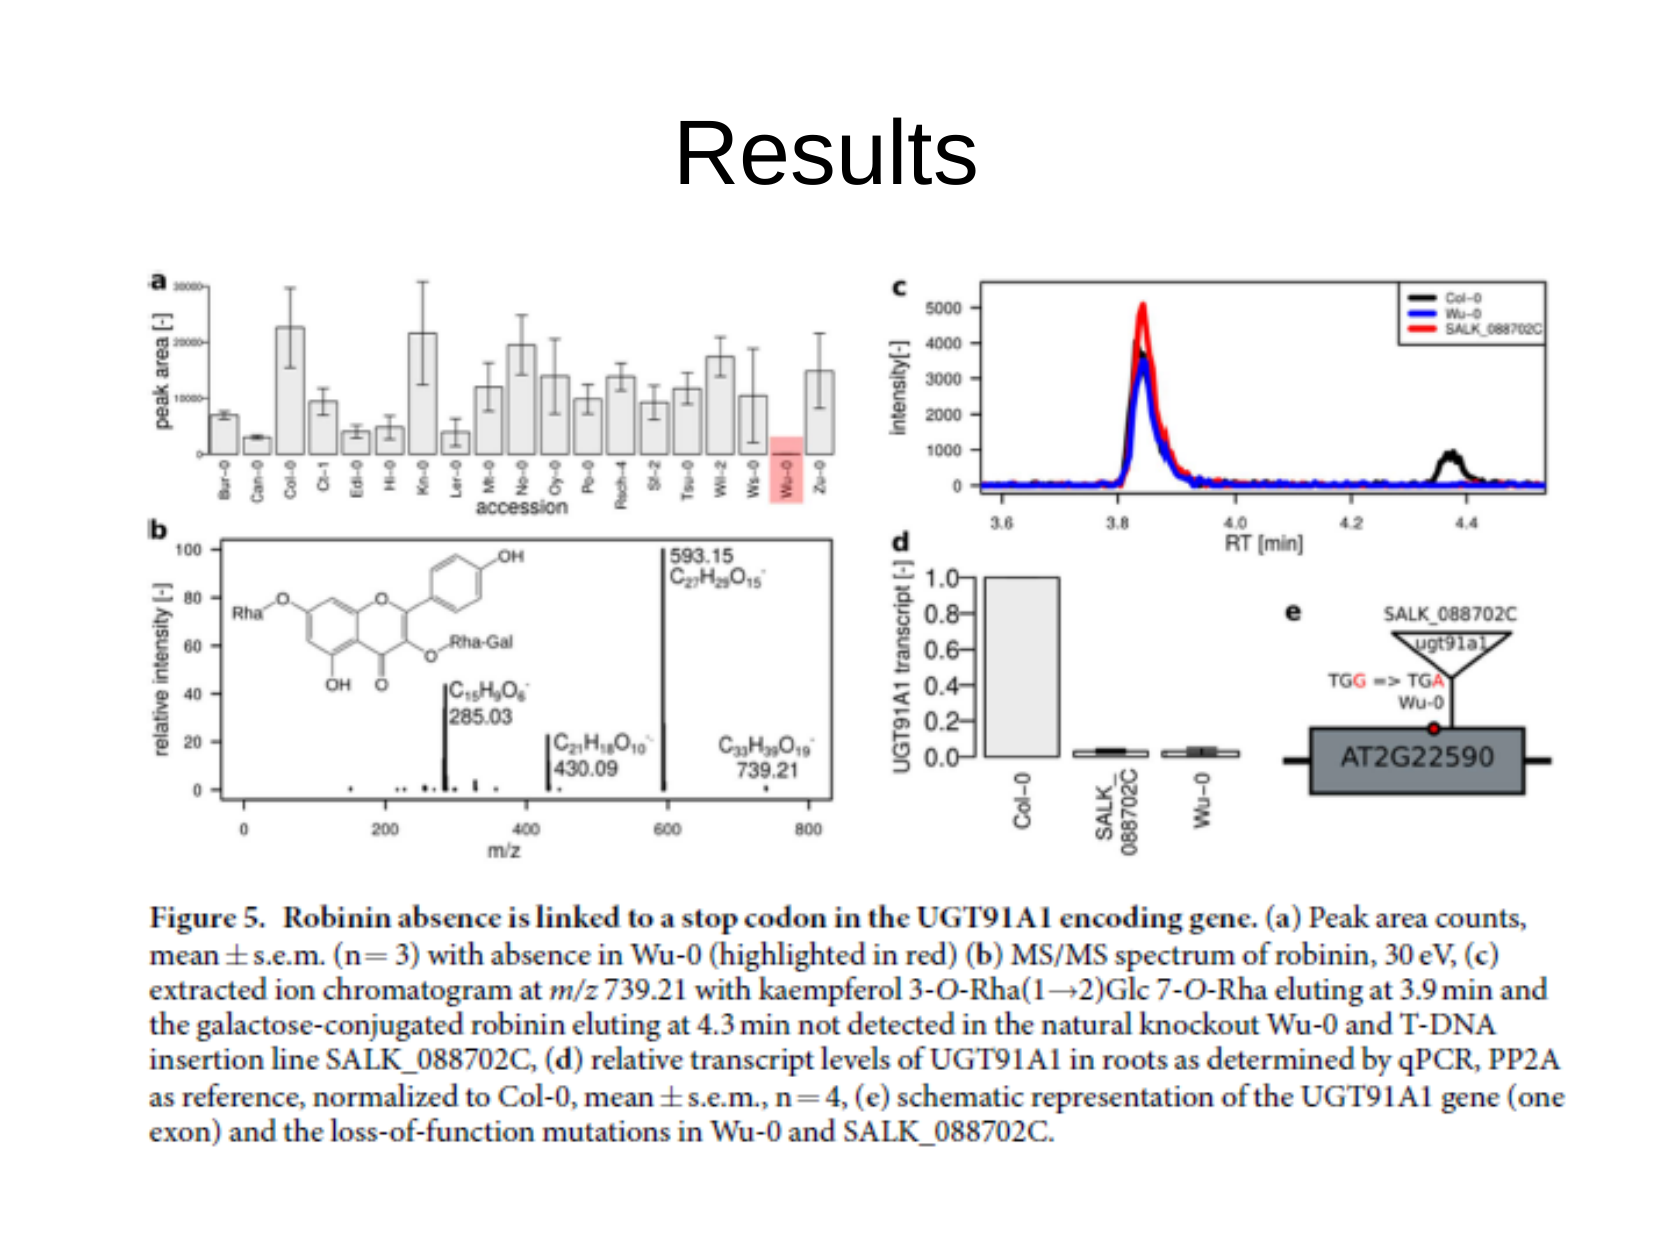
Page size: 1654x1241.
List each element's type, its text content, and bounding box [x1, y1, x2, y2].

picture [83, 219, 1596, 1170]
title Results [82, 49, 1571, 257]
